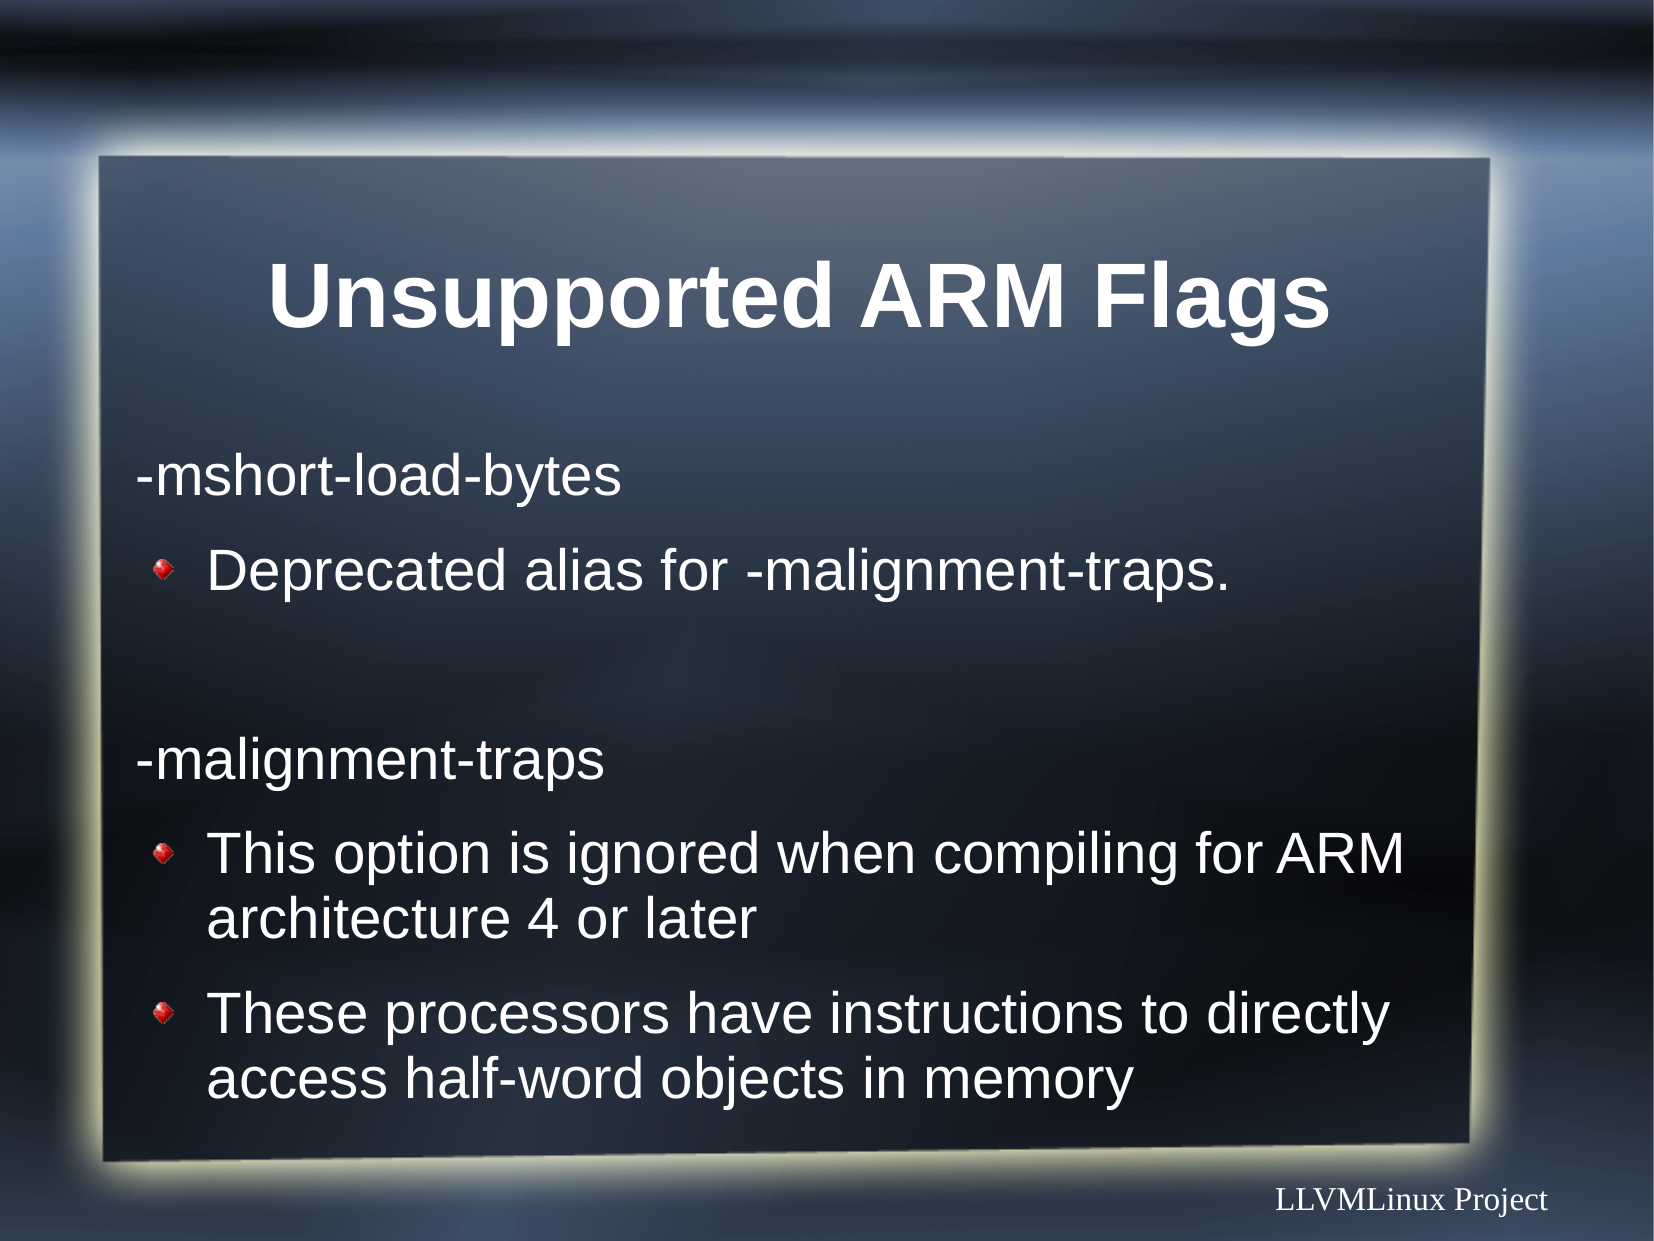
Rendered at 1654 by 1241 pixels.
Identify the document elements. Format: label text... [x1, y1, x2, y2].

title Unsupported ARM Flags [124, 177, 1477, 414]
picture [0, 0, 1654, 1241]
list -mshort-load-bytes Deprecated alias for -malignment-traps. -malignment-traps This option is ignored when compiling for ARM architecture 4 or later These processors have instructions to directly access half-word objects in memory [135, 442, 1447, 1163]
